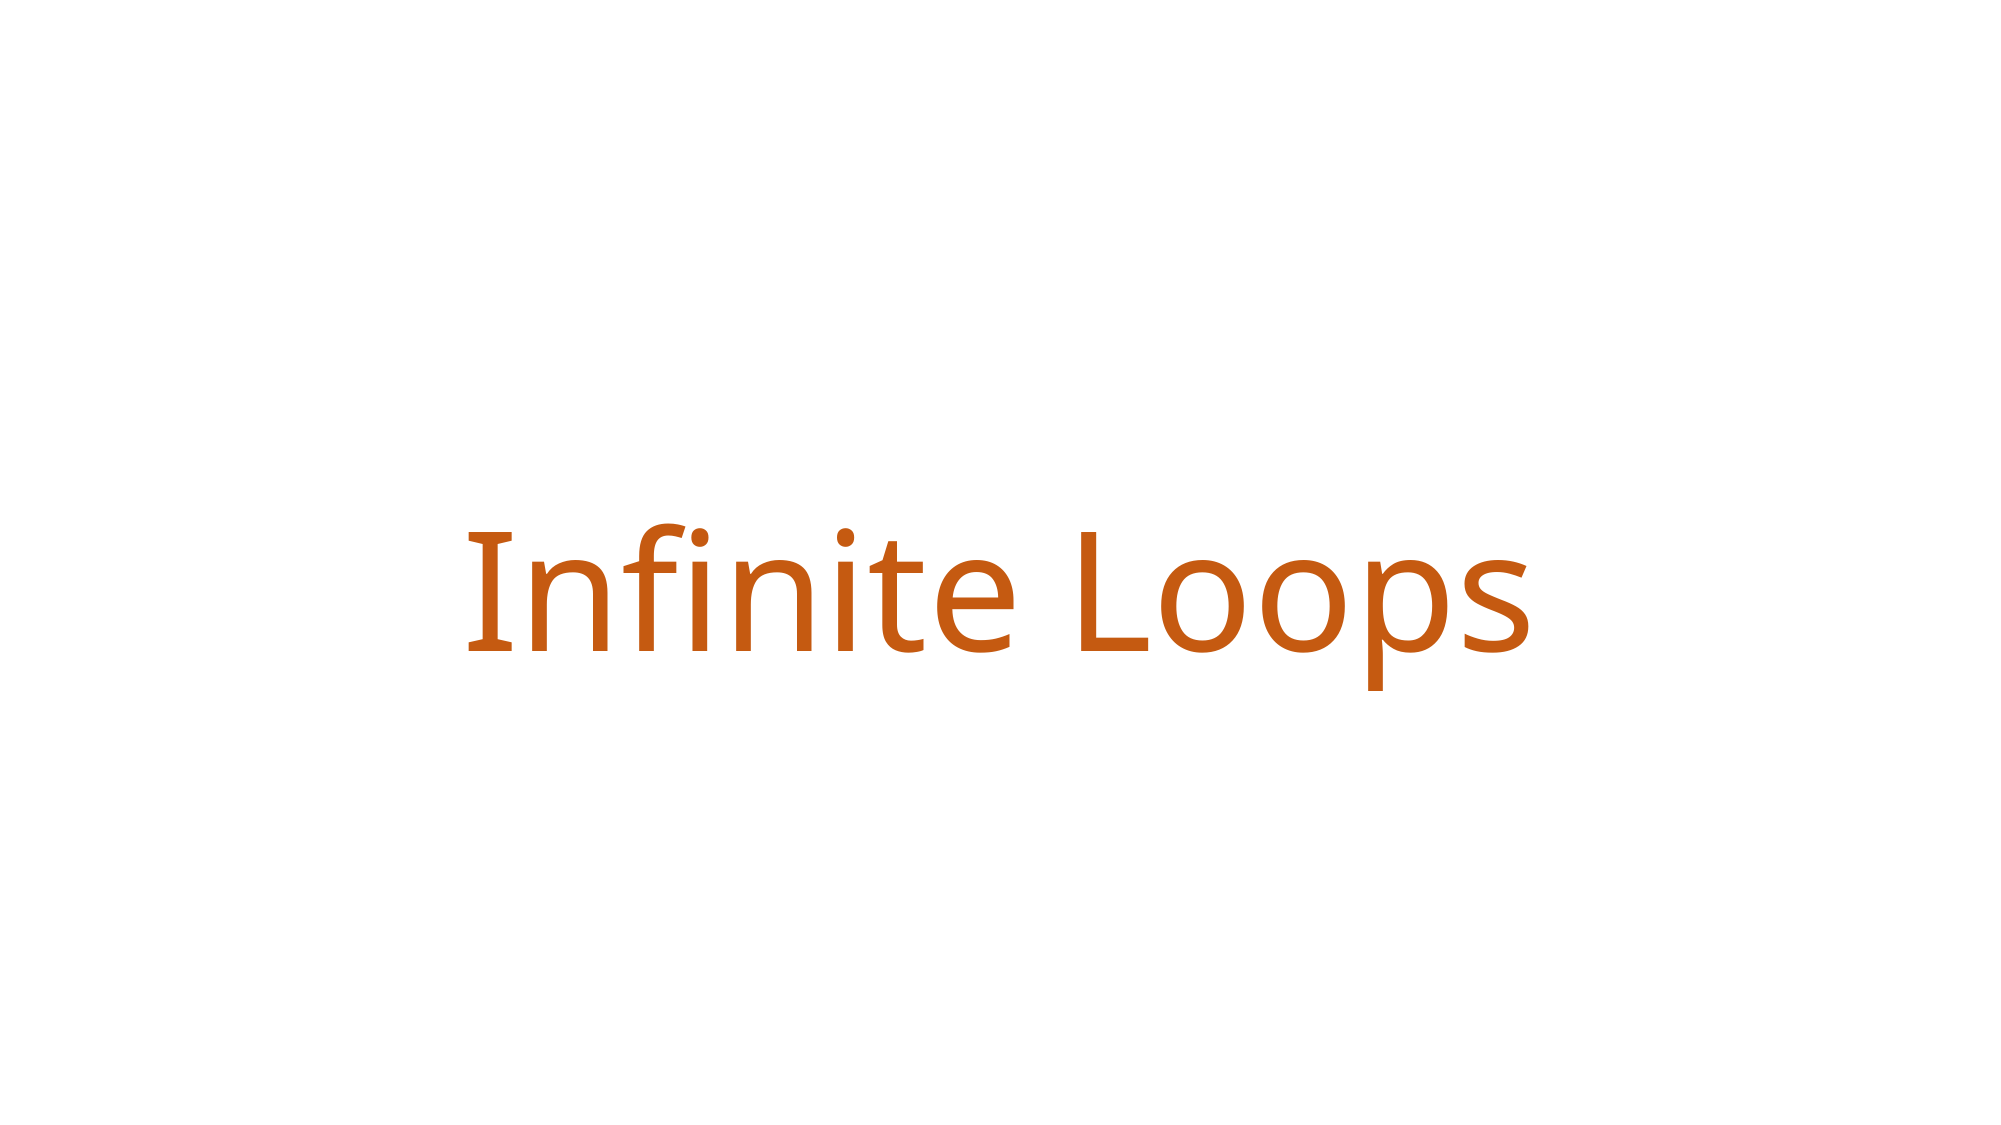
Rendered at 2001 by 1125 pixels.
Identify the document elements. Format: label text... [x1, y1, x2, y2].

list Infinite Loops [137, 299, 1863, 1014]
